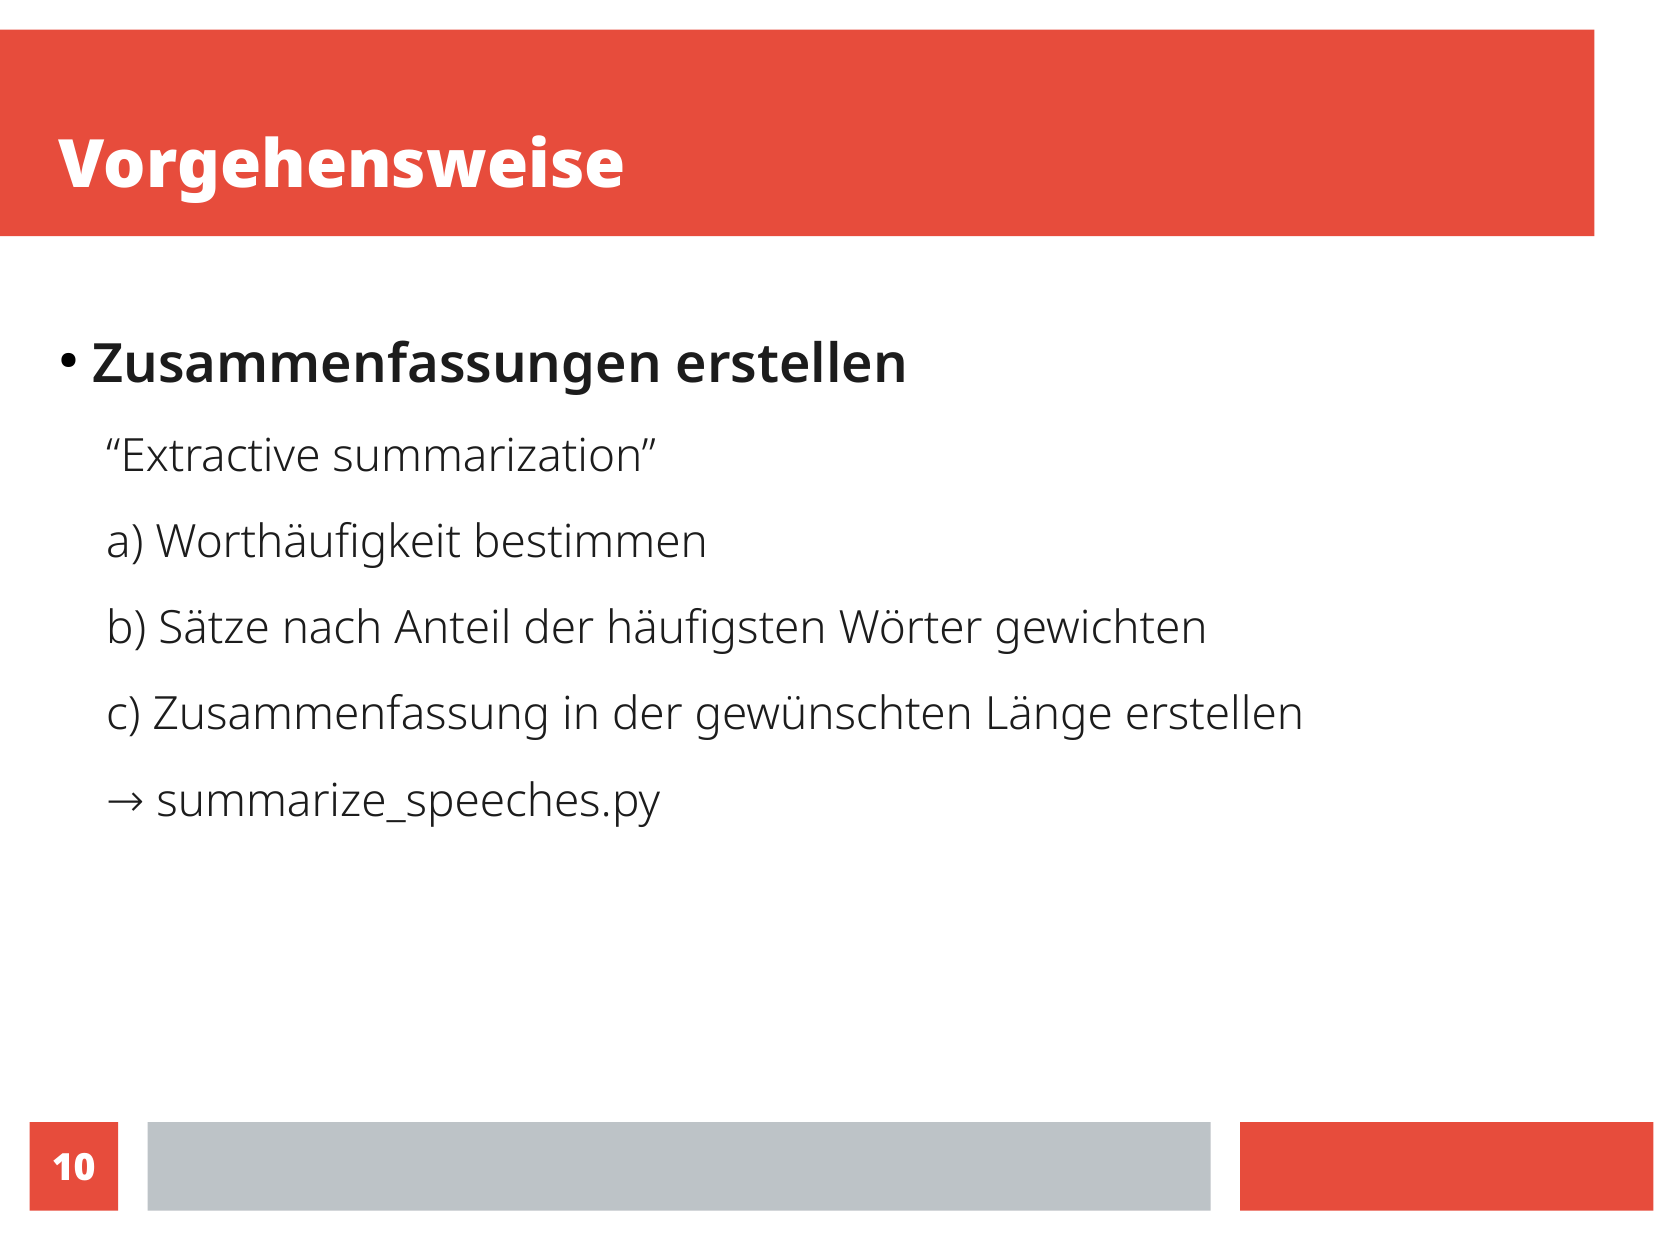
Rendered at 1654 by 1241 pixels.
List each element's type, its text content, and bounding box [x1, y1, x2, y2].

list Zusammenfassungen erstellen “Extractive summarization” a) Worthäufigkeit bestimmen b) Sätze nach Anteil der häufigsten Wörter gewichten c) Zusammenfassung in der gewünschten Länge erstellen → summarize_speeches.py [59, 324, 1565, 1093]
title Vorgehensweise [59, 59, 1595, 207]
